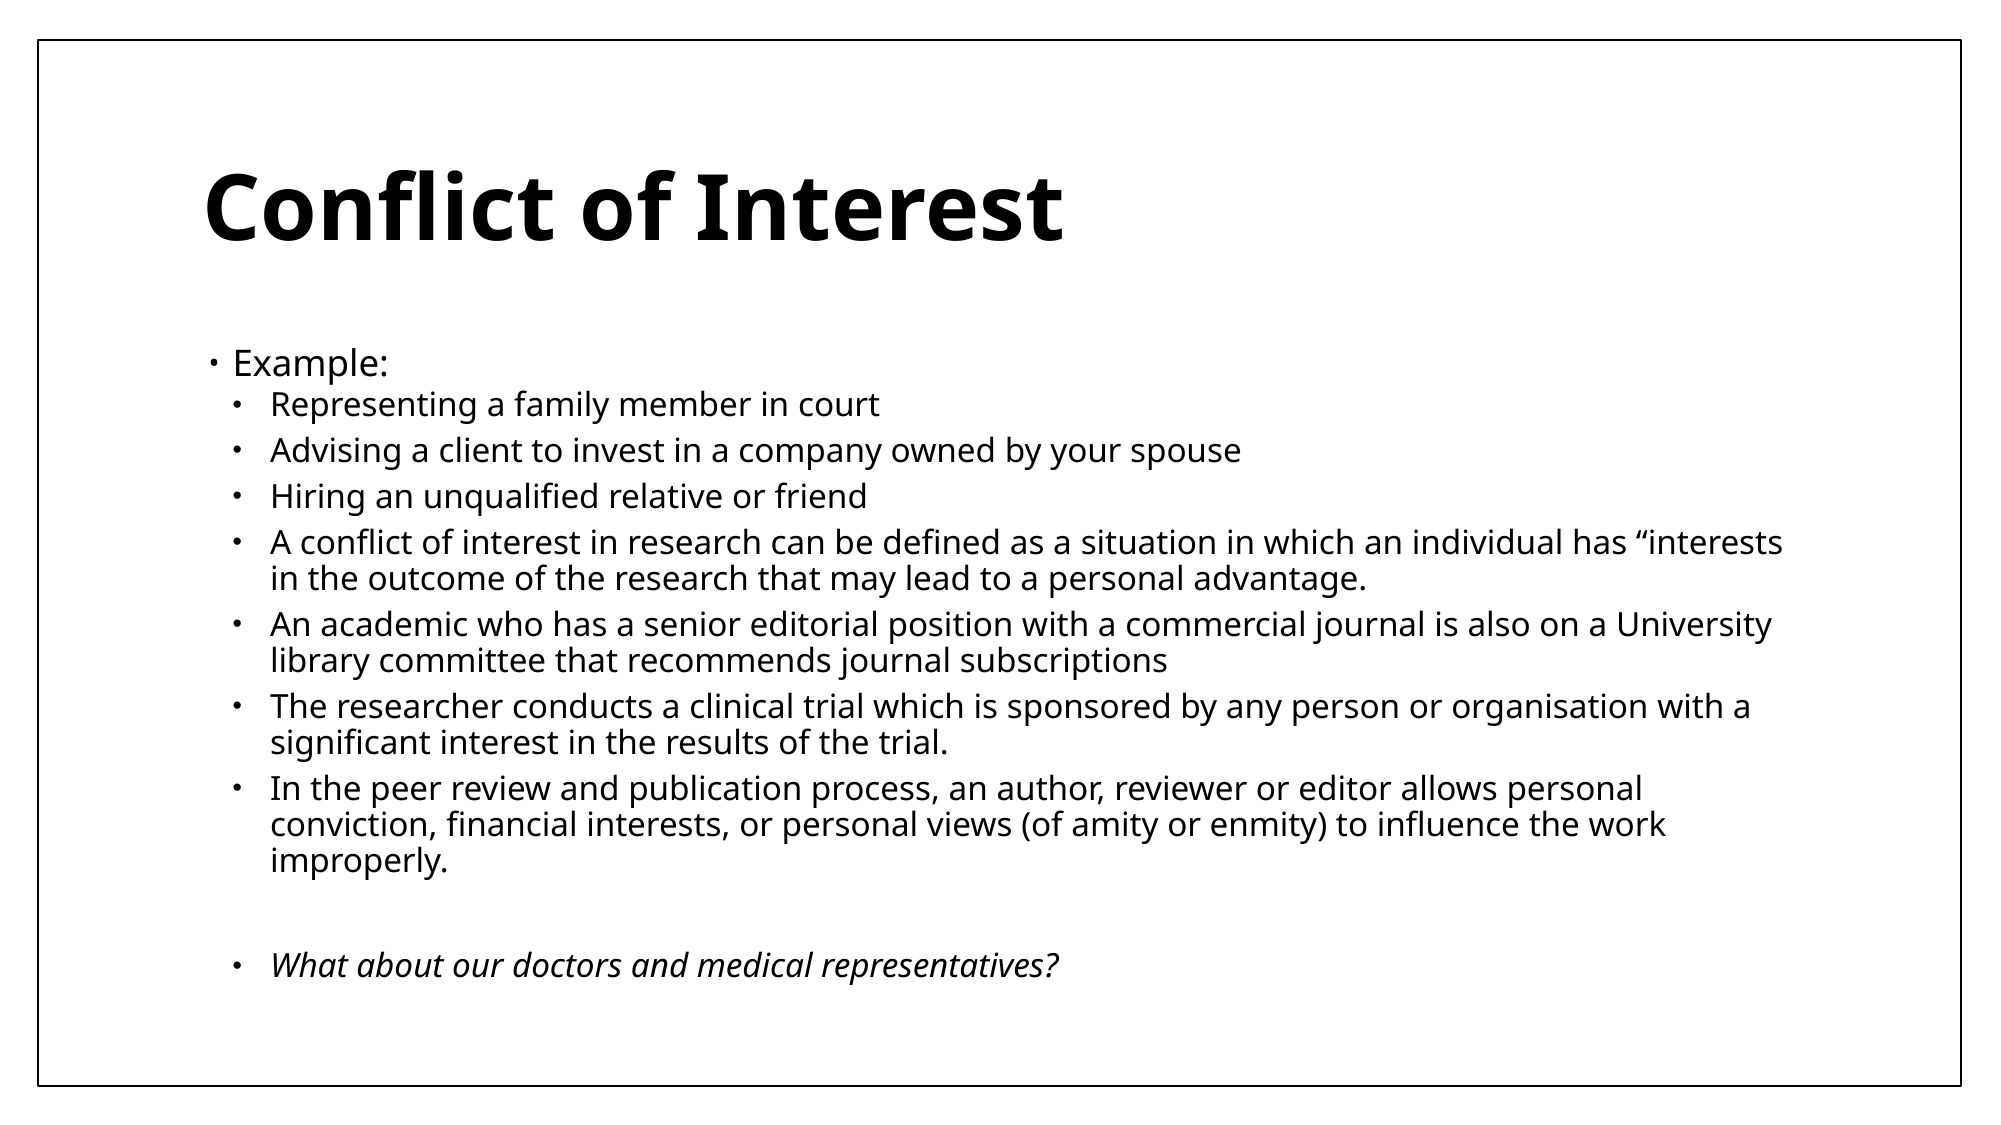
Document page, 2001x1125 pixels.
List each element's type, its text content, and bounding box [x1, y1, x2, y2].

title Conflict of Interest [187, 99, 1808, 323]
list Example: Representing a family member in court Advising a client to invest in a company owned by your spouse Hiring an unqualified relative or friend A conflict of interest in research can be defined as a situation in which an individual has “interests in the outcome of the research that may lead to a personal advantage. An academic who has a senior editorial position with a commercial journal is also on a University library committee that recommends journal subscriptions The researcher conducts a clinical trial which is sponsored by any person or organisation with a significant interest in the results of the trial. In the peer review and publication process, an author, reviewer or editor allows personal conviction, financial interests, or personal views (of amity or enmity) to influence the work improperly. What about our doctors and medical representatives? [187, 337, 1808, 1000]
